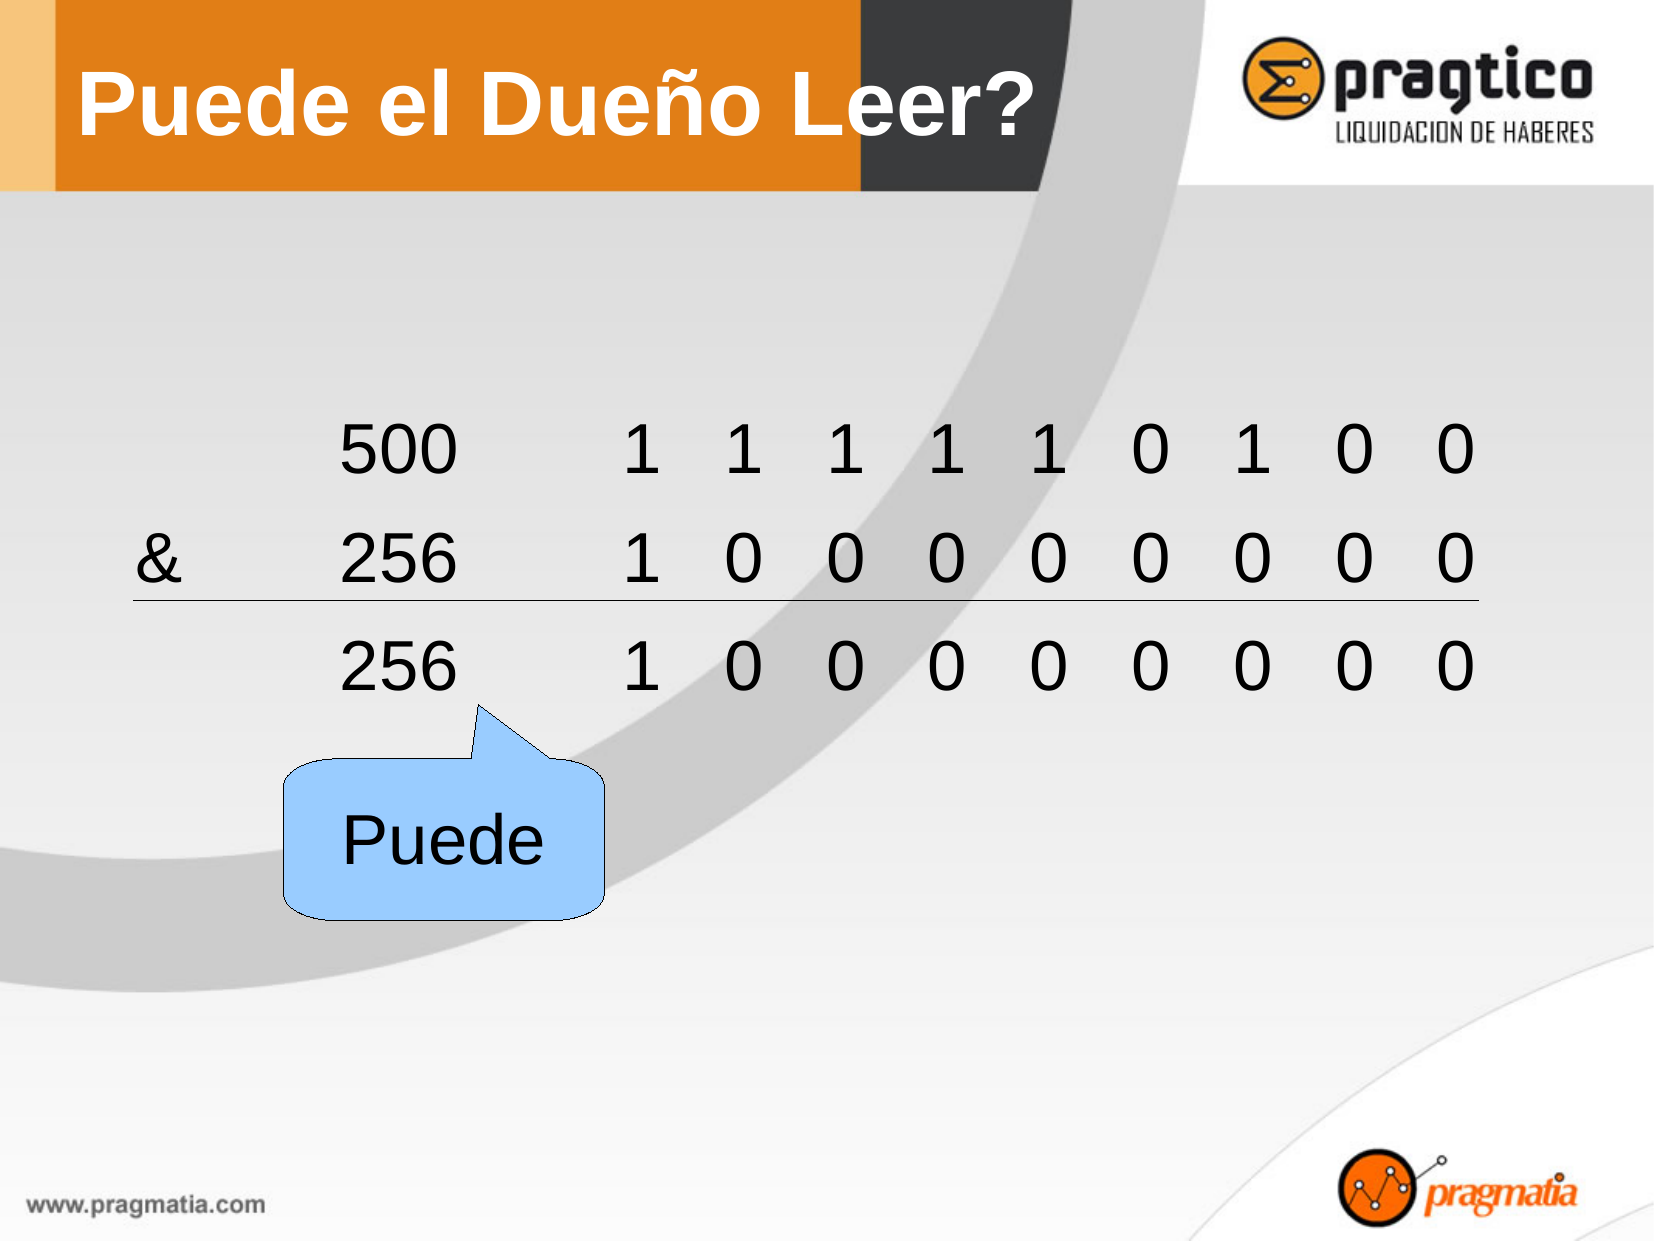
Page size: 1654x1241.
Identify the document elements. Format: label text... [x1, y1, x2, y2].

text_box Puede [283, 704, 605, 921]
chart [133, 383, 1482, 820]
title Puede el Dueño Leer? [76, 0, 1565, 208]
picture [0, 0, 1654, 1241]
